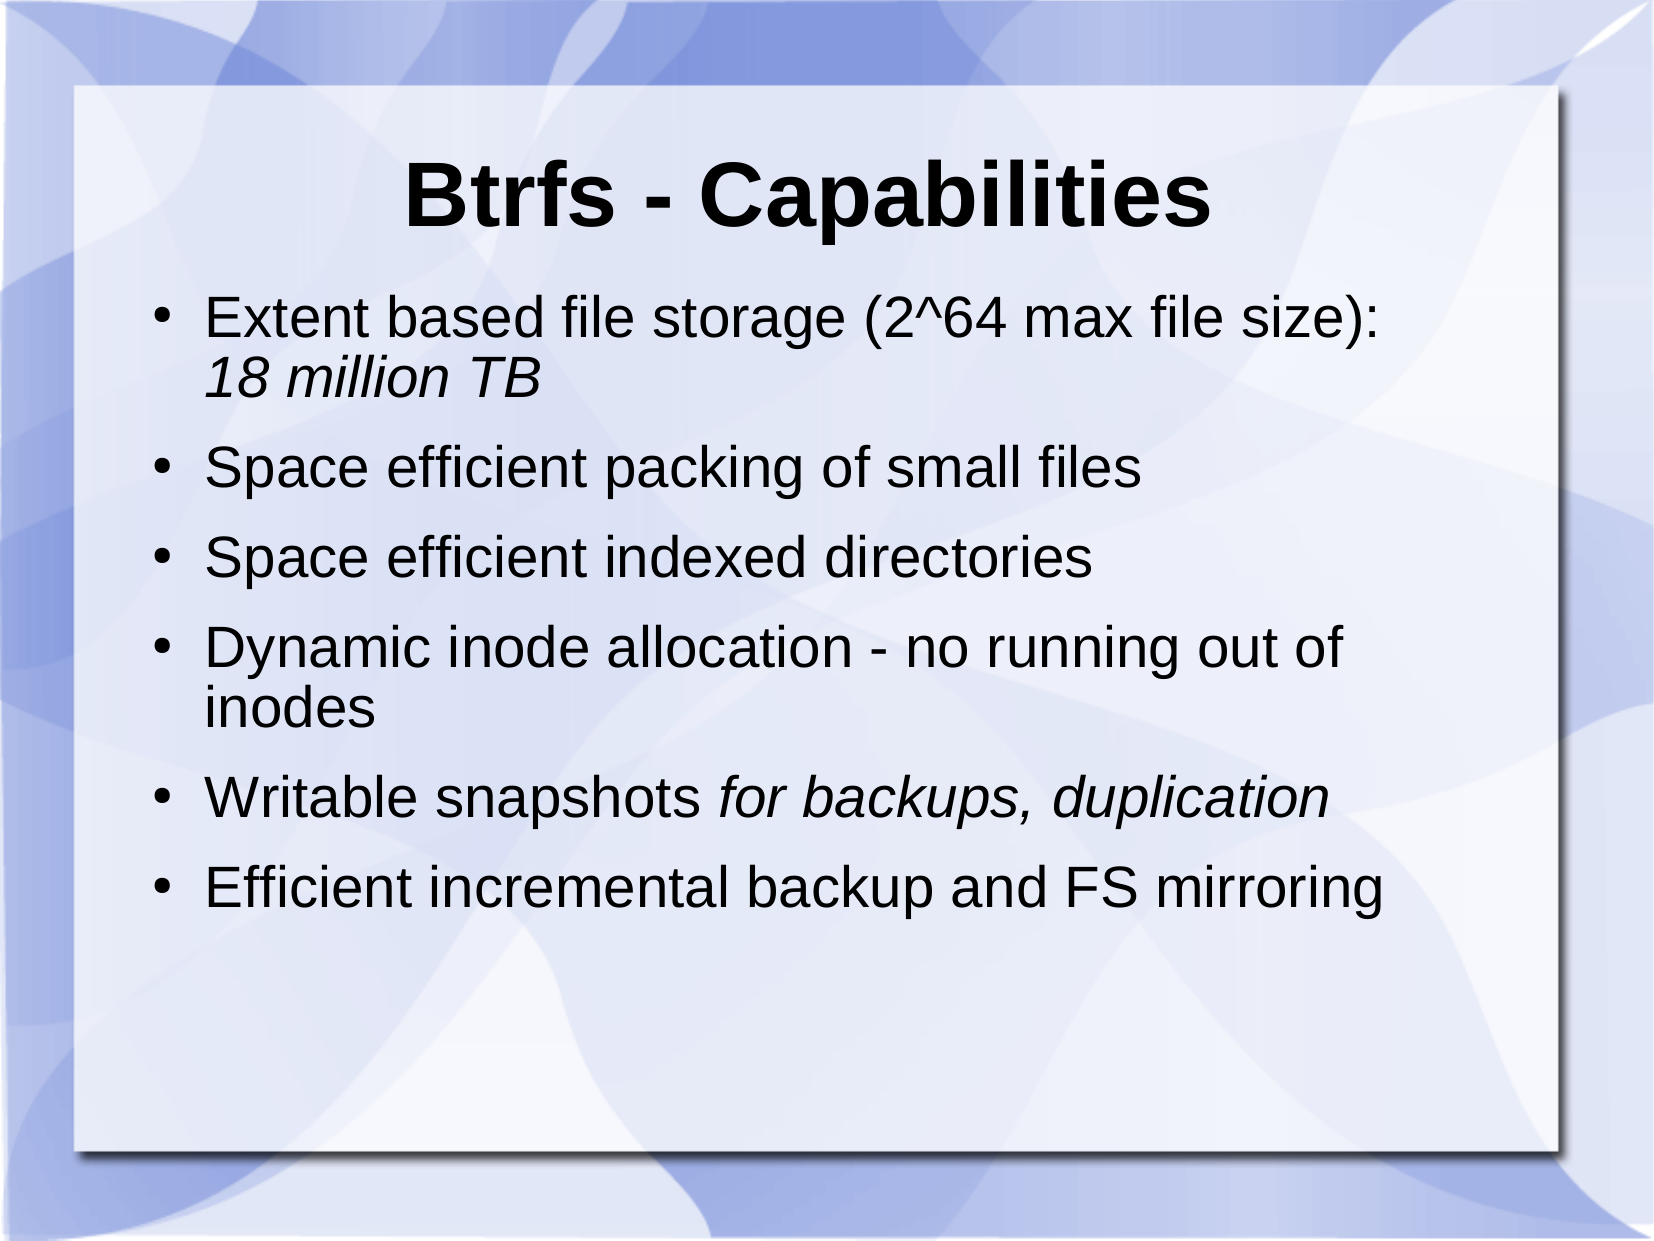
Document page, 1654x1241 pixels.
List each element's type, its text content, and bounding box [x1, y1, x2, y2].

picture [0, 0, 1654, 1241]
list Extent based file storage (2^64 max file size): 18 million TB Space efficient packing of small files Space efficient indexed directories Dynamic inode allocation - no running out of inodes Writable snapshots for backups, duplication Efficient incremental backup and FS mirroring [134, 288, 1493, 1108]
title Btrfs - Capabilities [82, 90, 1536, 298]
